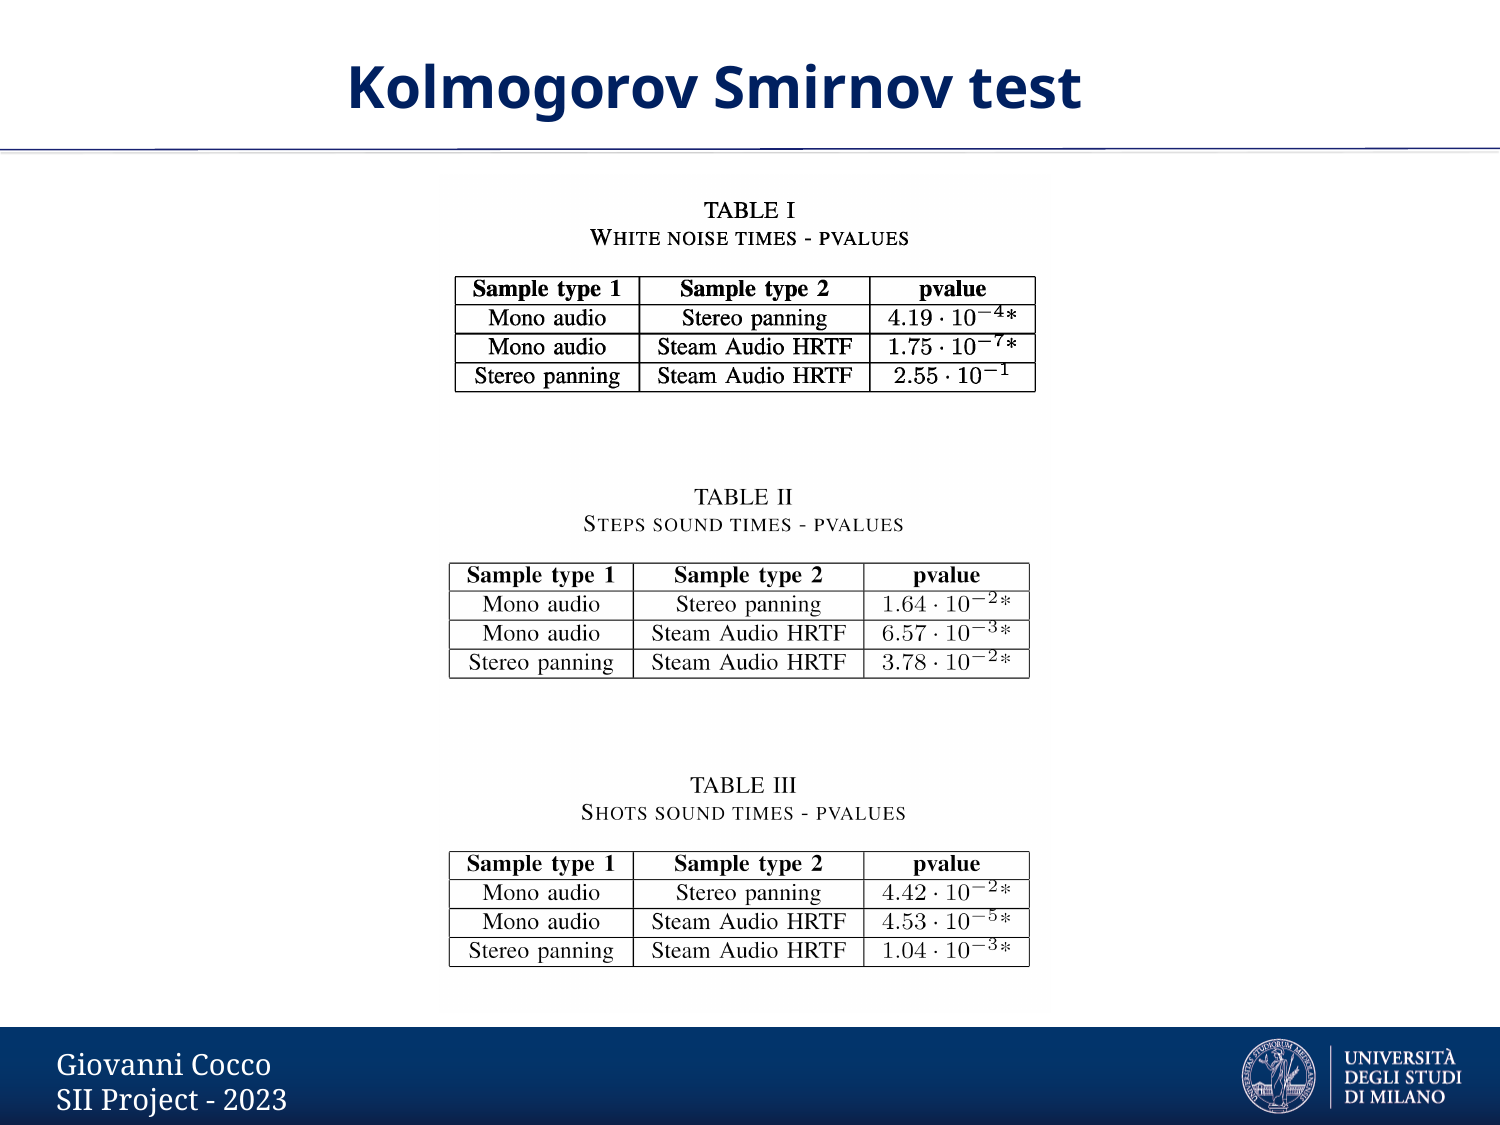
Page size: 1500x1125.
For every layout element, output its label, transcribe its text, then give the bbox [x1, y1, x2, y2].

picture [439, 174, 1051, 1013]
picture [0, 1027, 1500, 1125]
text_box Kolmogorov Smirnov test [29, 43, 1400, 128]
